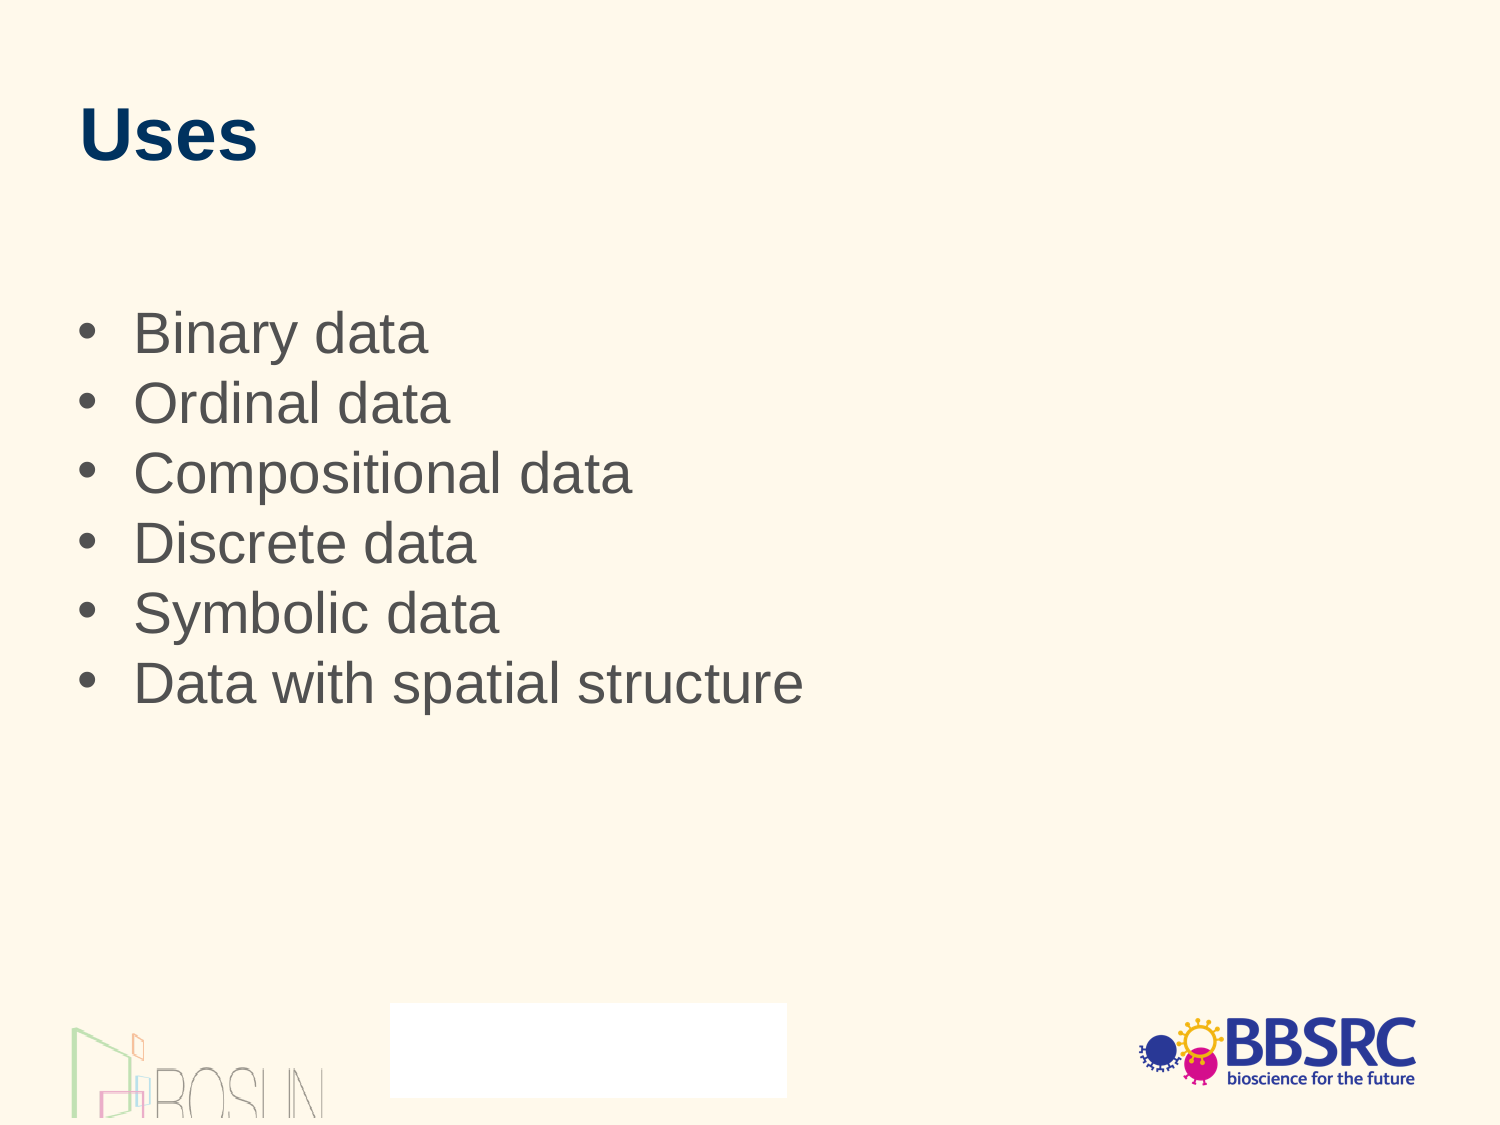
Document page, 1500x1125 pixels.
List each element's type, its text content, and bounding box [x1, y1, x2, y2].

text_box Binary data Ordinal data Compositional data Discrete data Symbolic data Data with spatial structure [62, 287, 1425, 975]
picture [1137, 1014, 1416, 1092]
picture [64, 975, 336, 1118]
text_box Uses [64, 78, 1425, 185]
